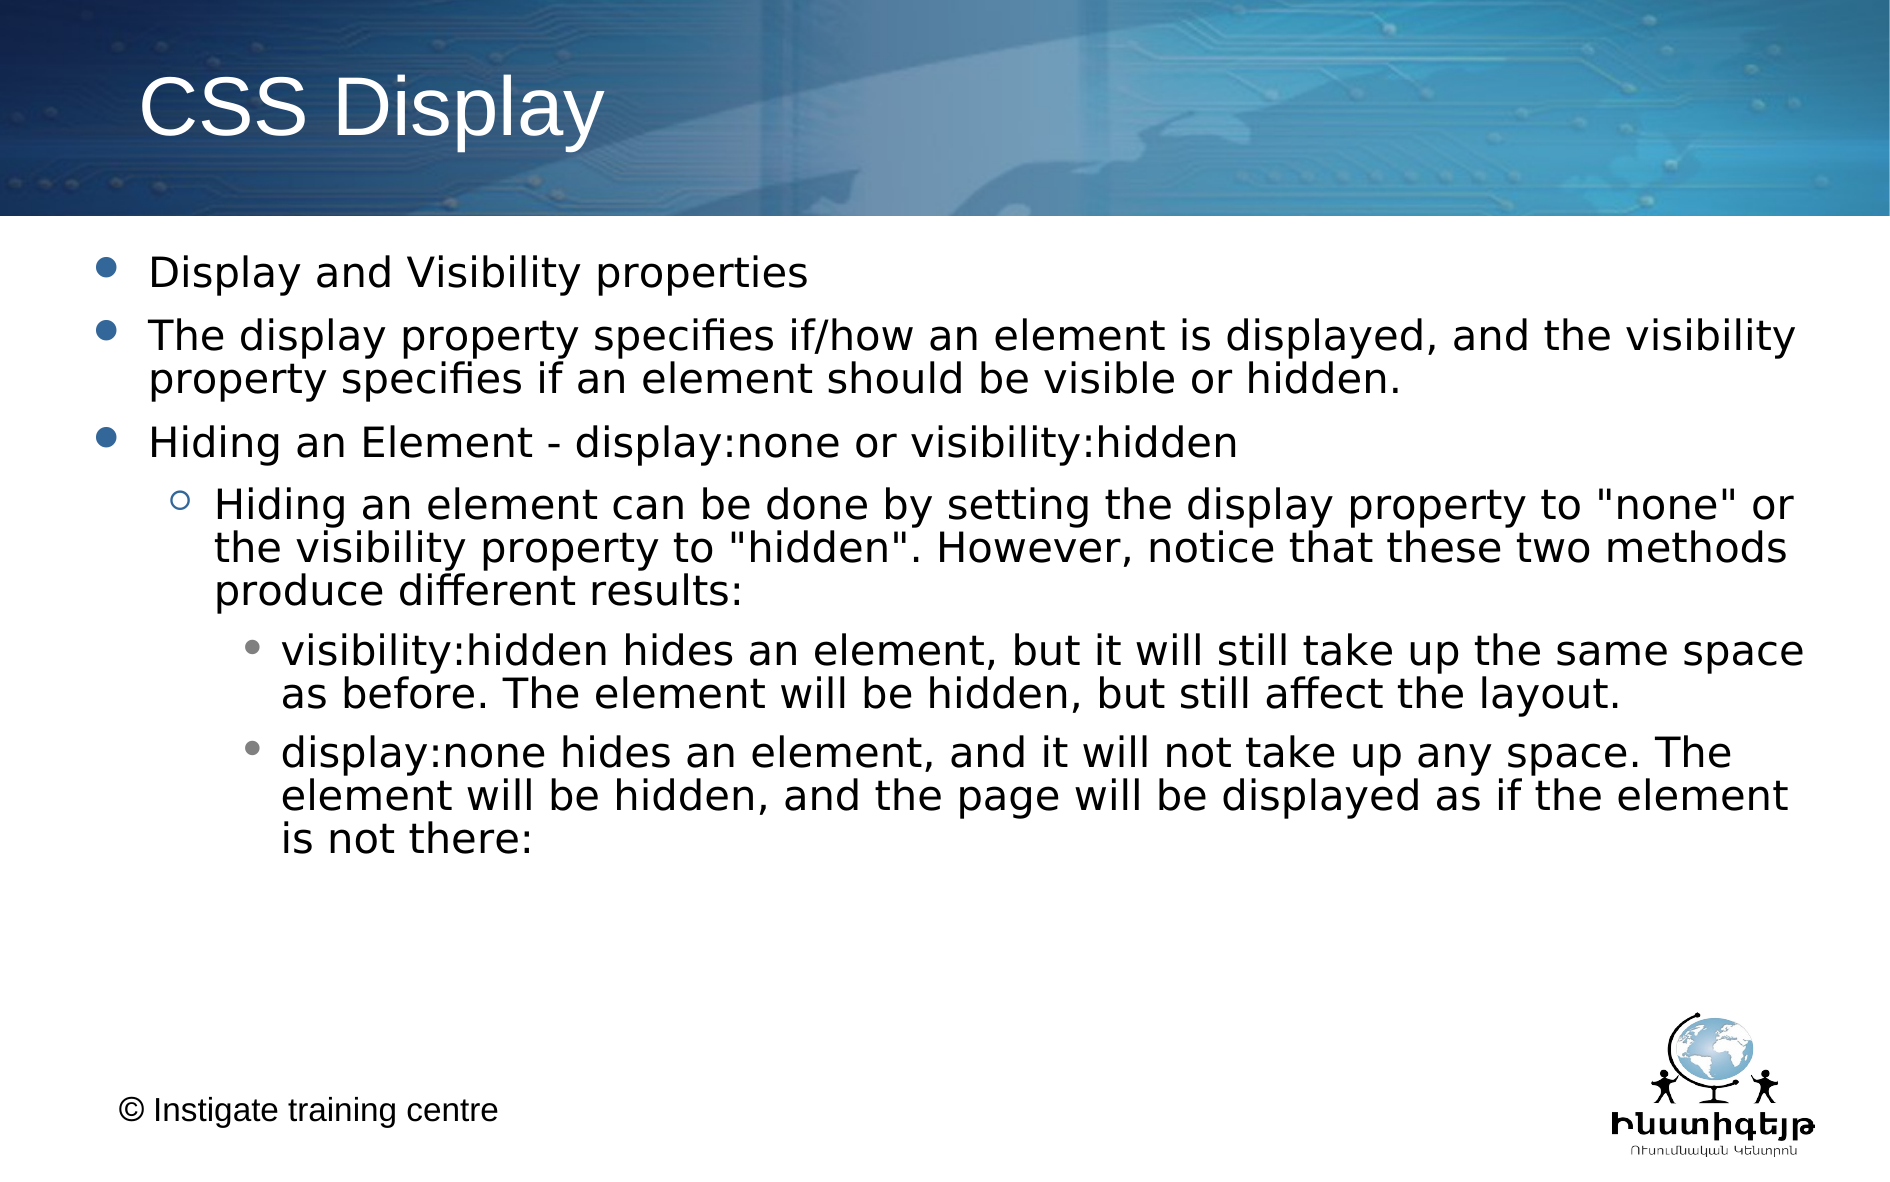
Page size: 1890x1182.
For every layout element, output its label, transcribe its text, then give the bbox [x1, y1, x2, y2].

text_box CSS Box Model [138, 152, 1801, 157]
picture [0, 0, 1890, 216]
text_box CSS Display [138, 82, 1801, 87]
list Display and Visibility properties The display property specifies if/how an element is displayed, and the visibility property specifies if an element should be visible or hidden. Hiding an Element - display:none or visibility:hidden Hiding an element can be done by setting the display property to "none" or the visibility property to "hidden". However, notice that these two methods produce different results: visibility:hidden hides an element, but it will still take up the same space as before. The element will be hidden, but still affect the layout. display:none hides an element, and it will not take up any space. The element will be hidden, and the page will be displayed as if the element is not there: [93, 252, 1820, 277]
picture [1612, 1012, 1815, 1157]
